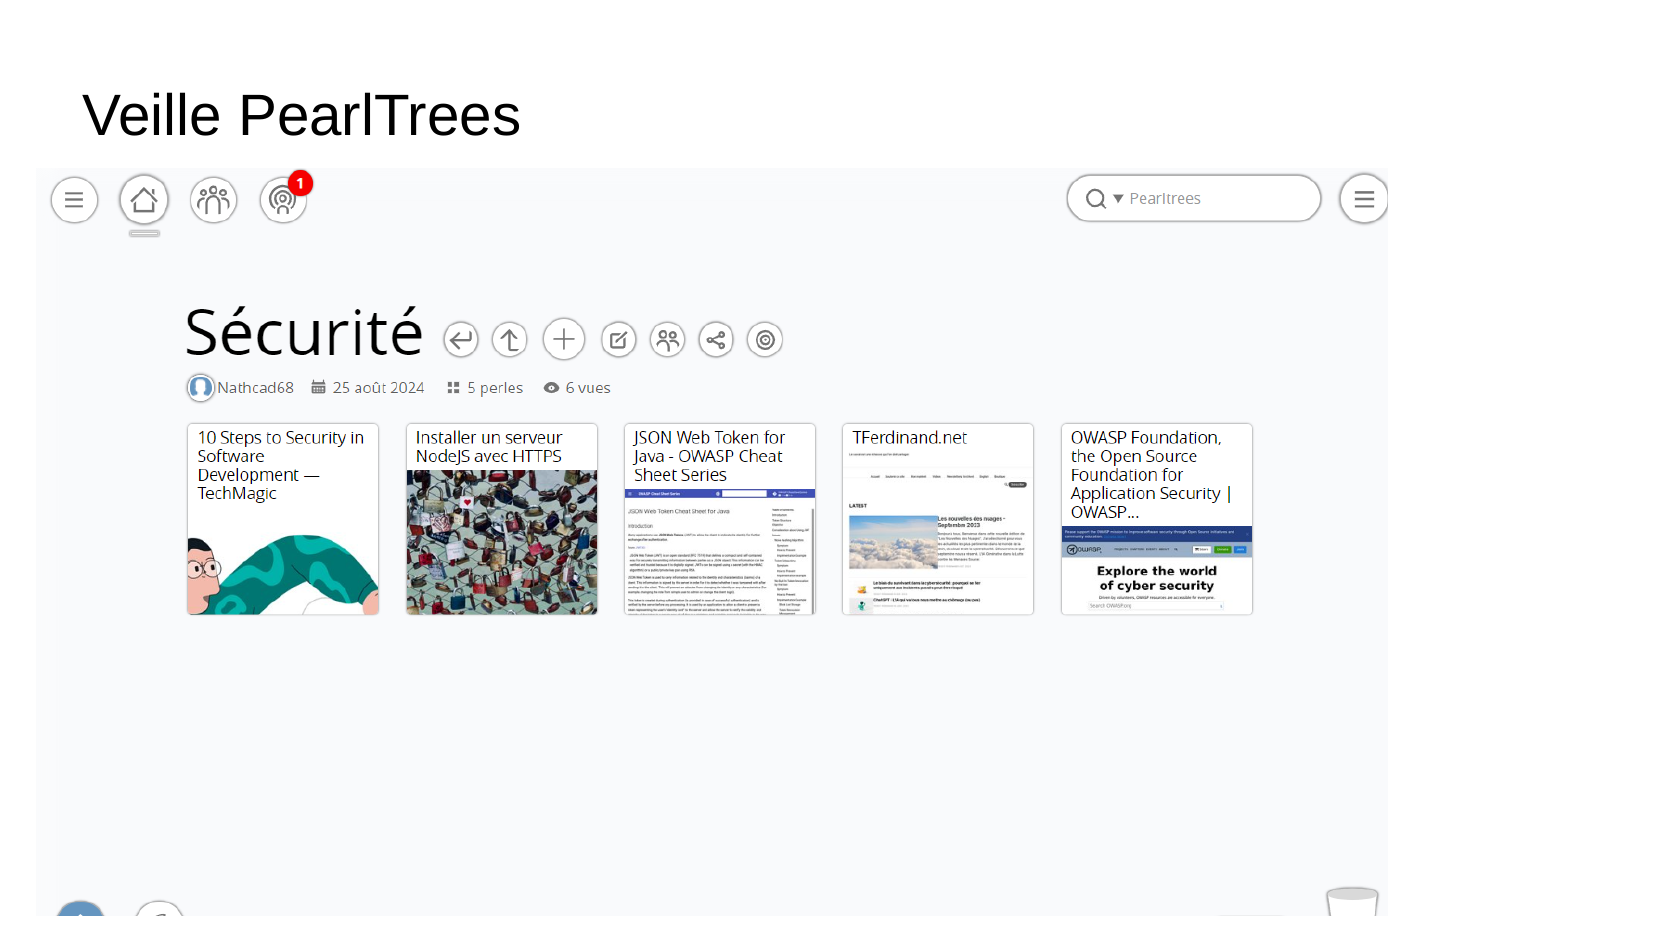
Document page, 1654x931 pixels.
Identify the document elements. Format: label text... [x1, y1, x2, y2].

picture [36, 168, 1388, 916]
title Veille PearlTrees [82, 37, 1571, 193]
